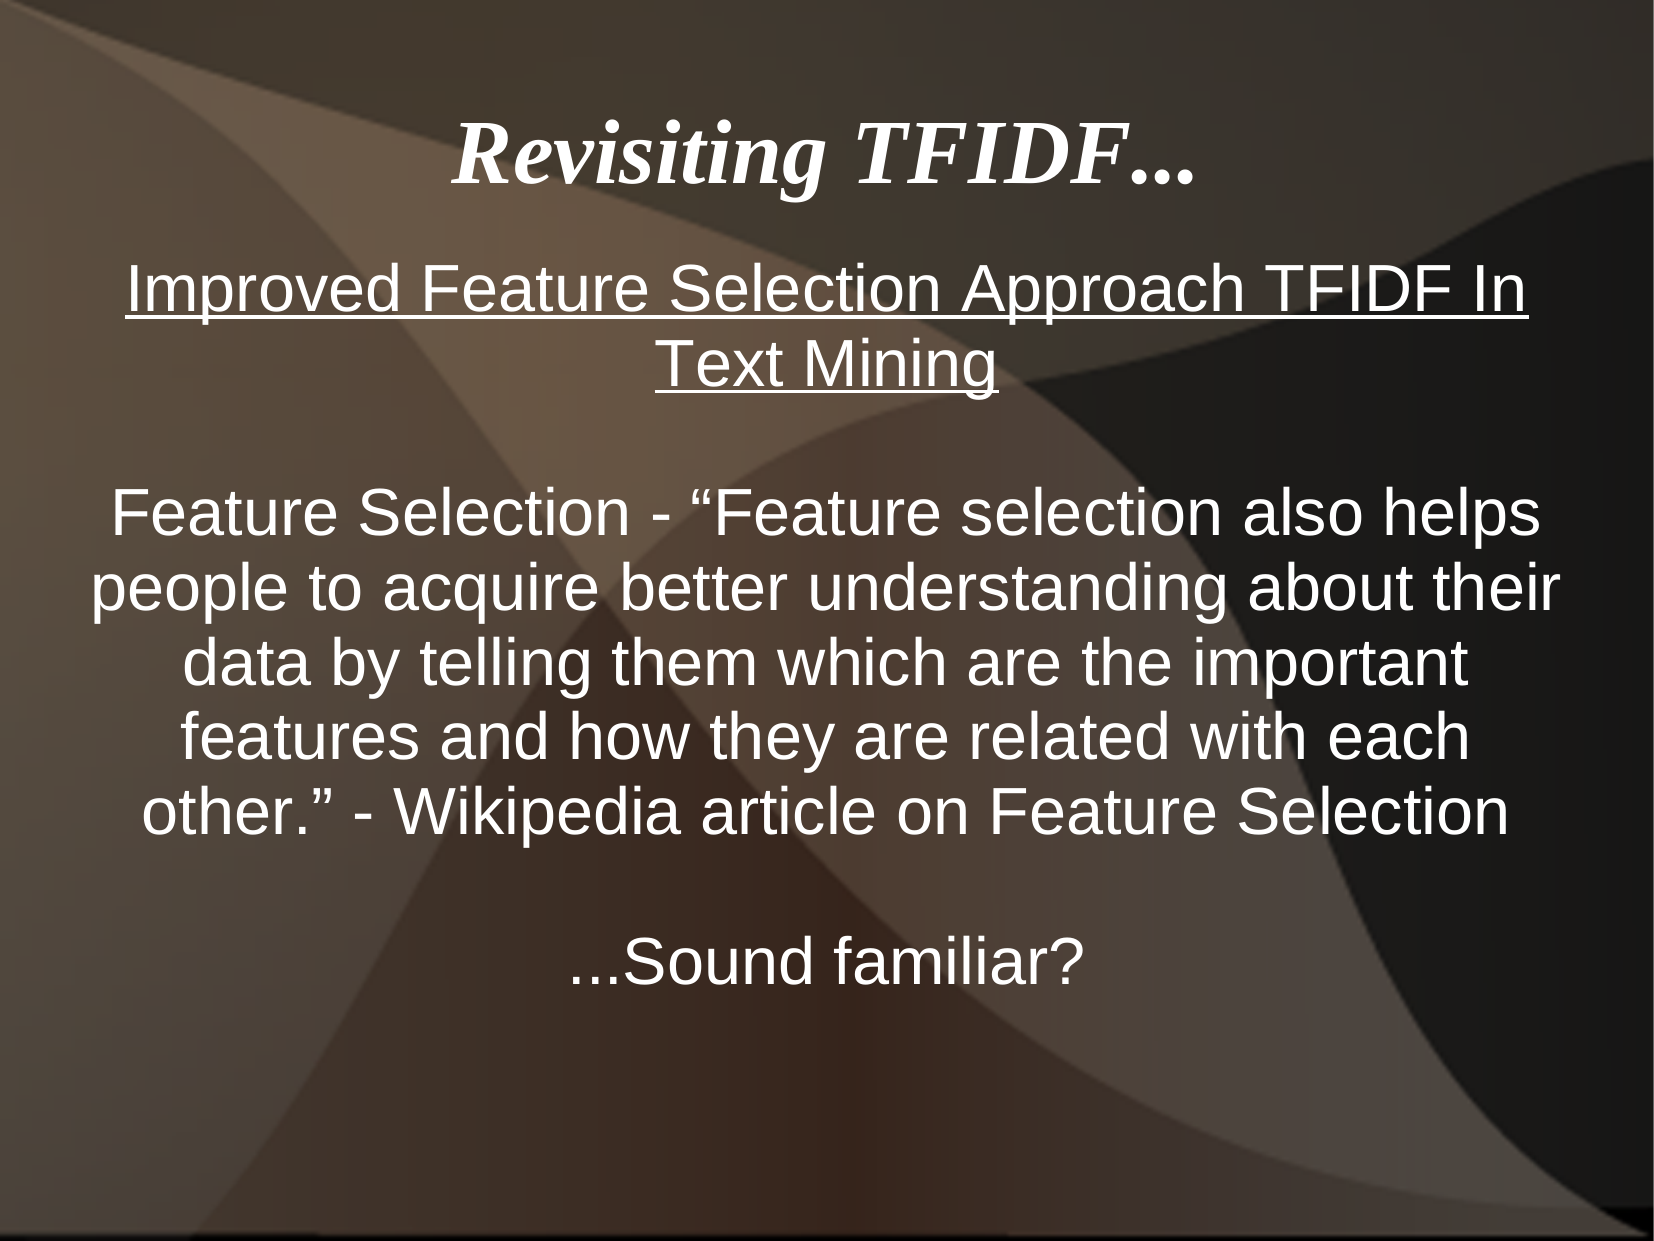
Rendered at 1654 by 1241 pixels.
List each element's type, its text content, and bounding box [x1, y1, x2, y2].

picture [0, 0, 1654, 1241]
title Revisiting TFIDF... [82, 56, 1571, 250]
subtitle Improved Feature Selection Approach TFIDF In Text Mining Feature Selection - “Feature selection also helps people to acquire better understanding about their data by telling them which are the important features and how they are related with each other.” - Wikipedia article on Feature Selection ...Sound familiar? [82, 250, 1571, 1149]
